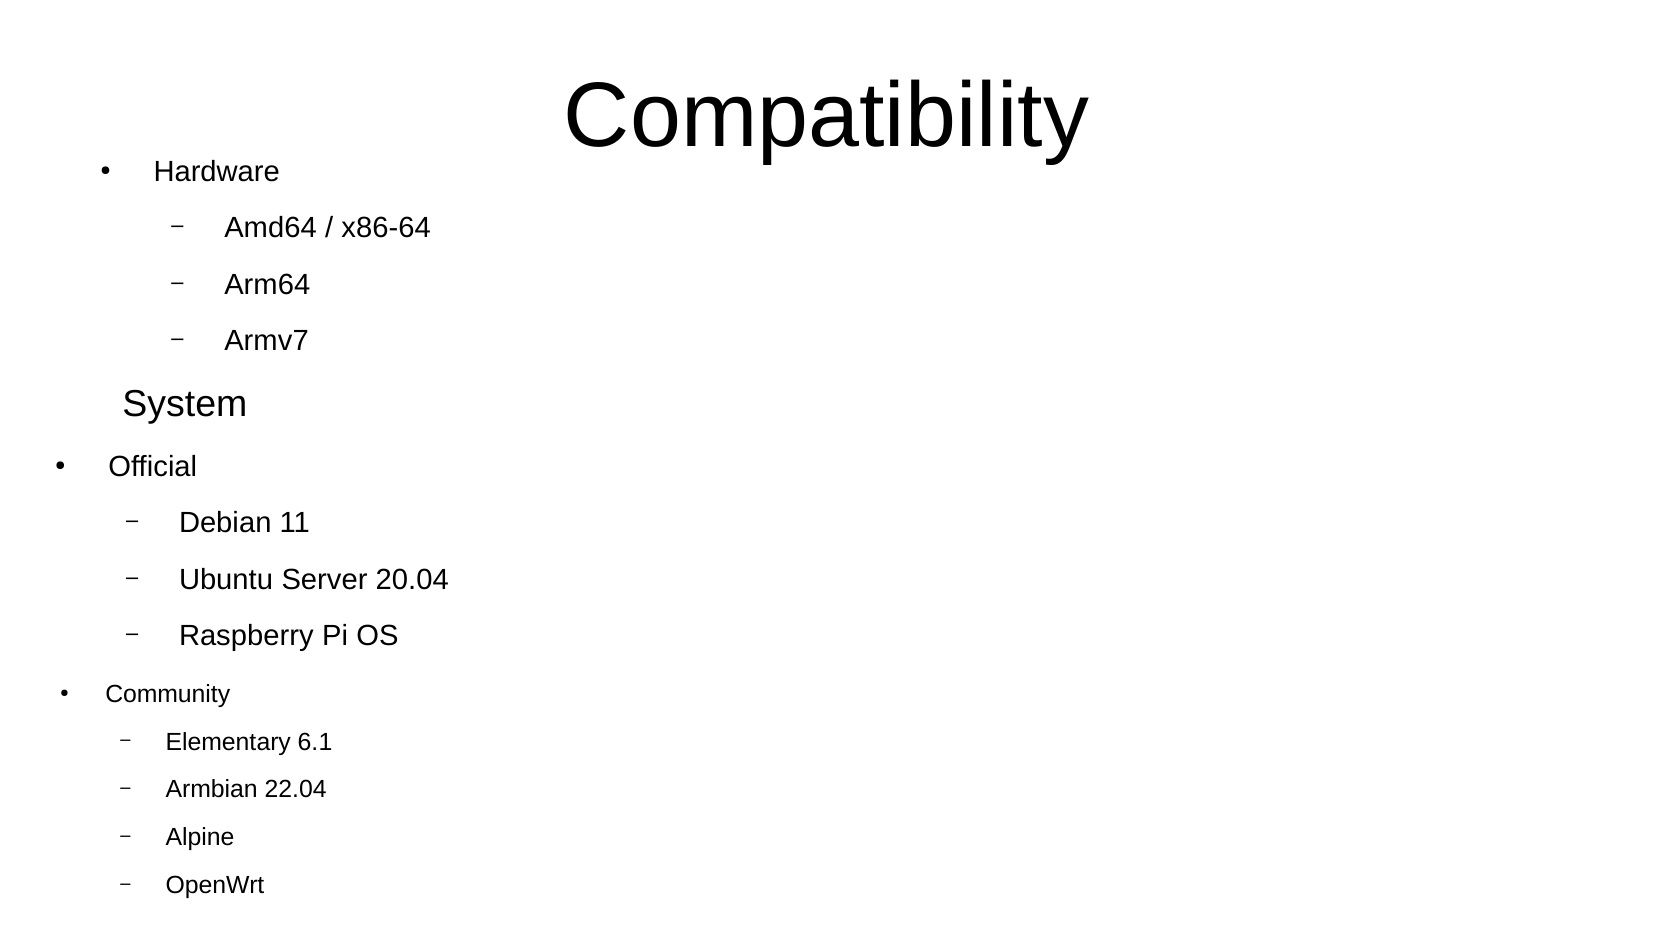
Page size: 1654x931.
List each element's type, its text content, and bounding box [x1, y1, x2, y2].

title Compatibility [82, 37, 1571, 154]
list Hardware Amd64 / x86-64 Arm64 Armv7 [82, 154, 1576, 413]
text_box System [107, 375, 263, 432]
list Official Debian 11 Ubuntu Server 20.04 Raspberry Pi OS [37, 450, 1530, 671]
list Community Elementary 6.1 Armbian 22.04 Alpine OpenWrt [45, 679, 1538, 901]
